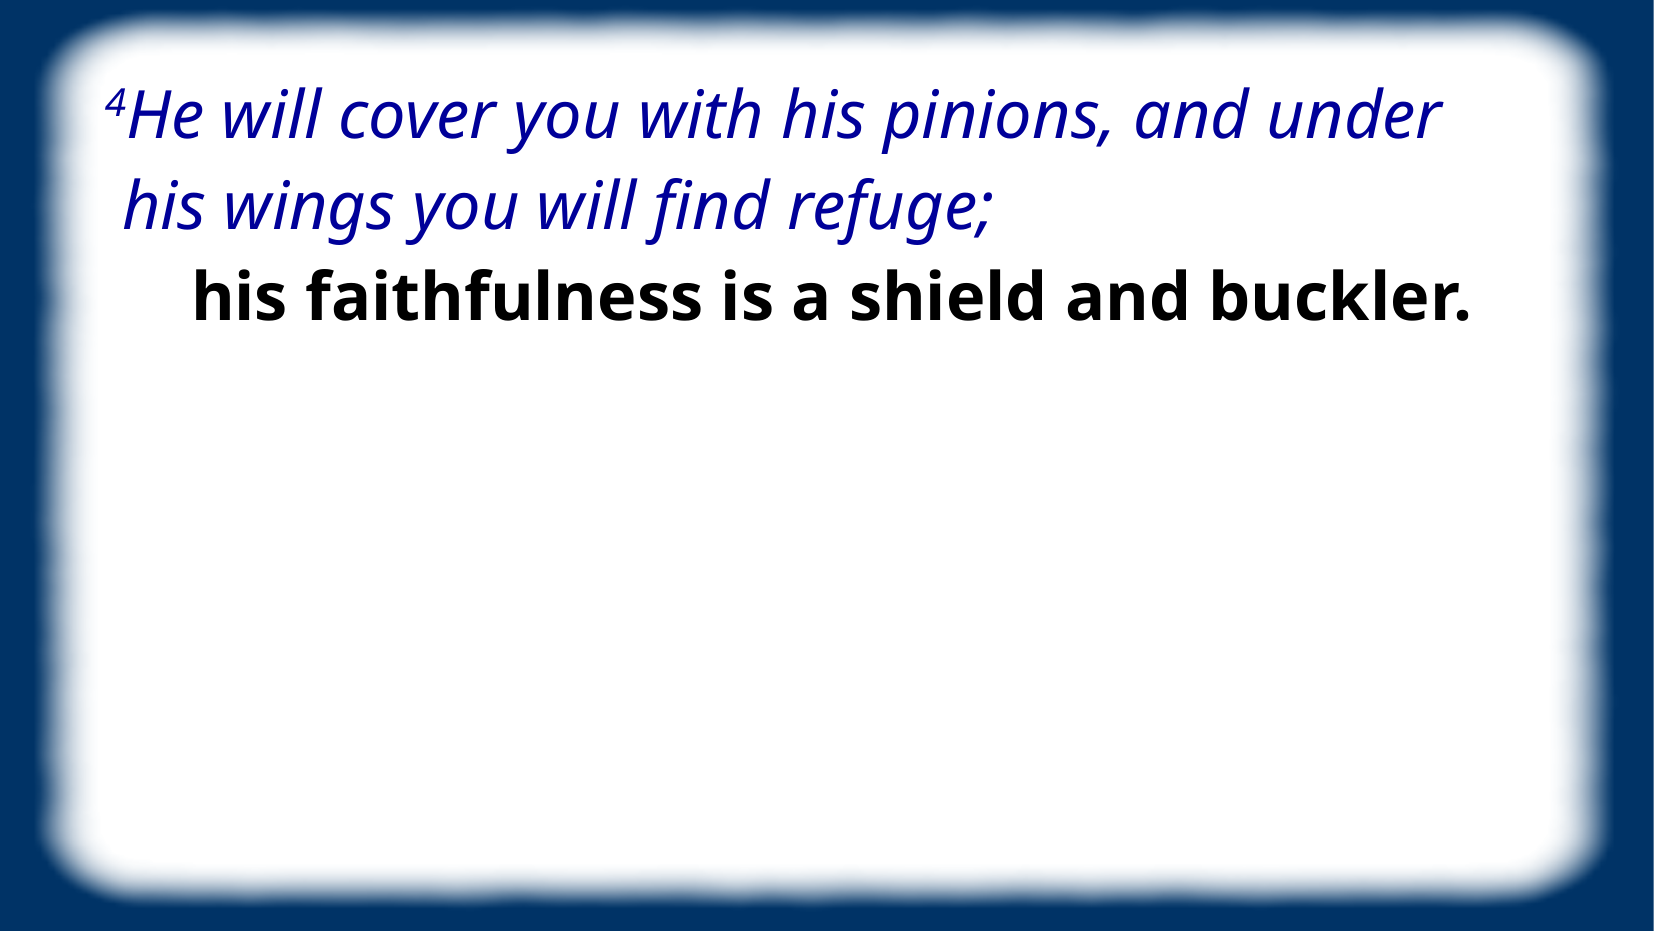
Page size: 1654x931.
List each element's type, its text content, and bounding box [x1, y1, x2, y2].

picture [0, 0, 1654, 931]
text_box 4He will cover you with his pinions, and under his wings you will find refuge; his faithfulness is a shield and buckler. [90, 60, 1561, 361]
